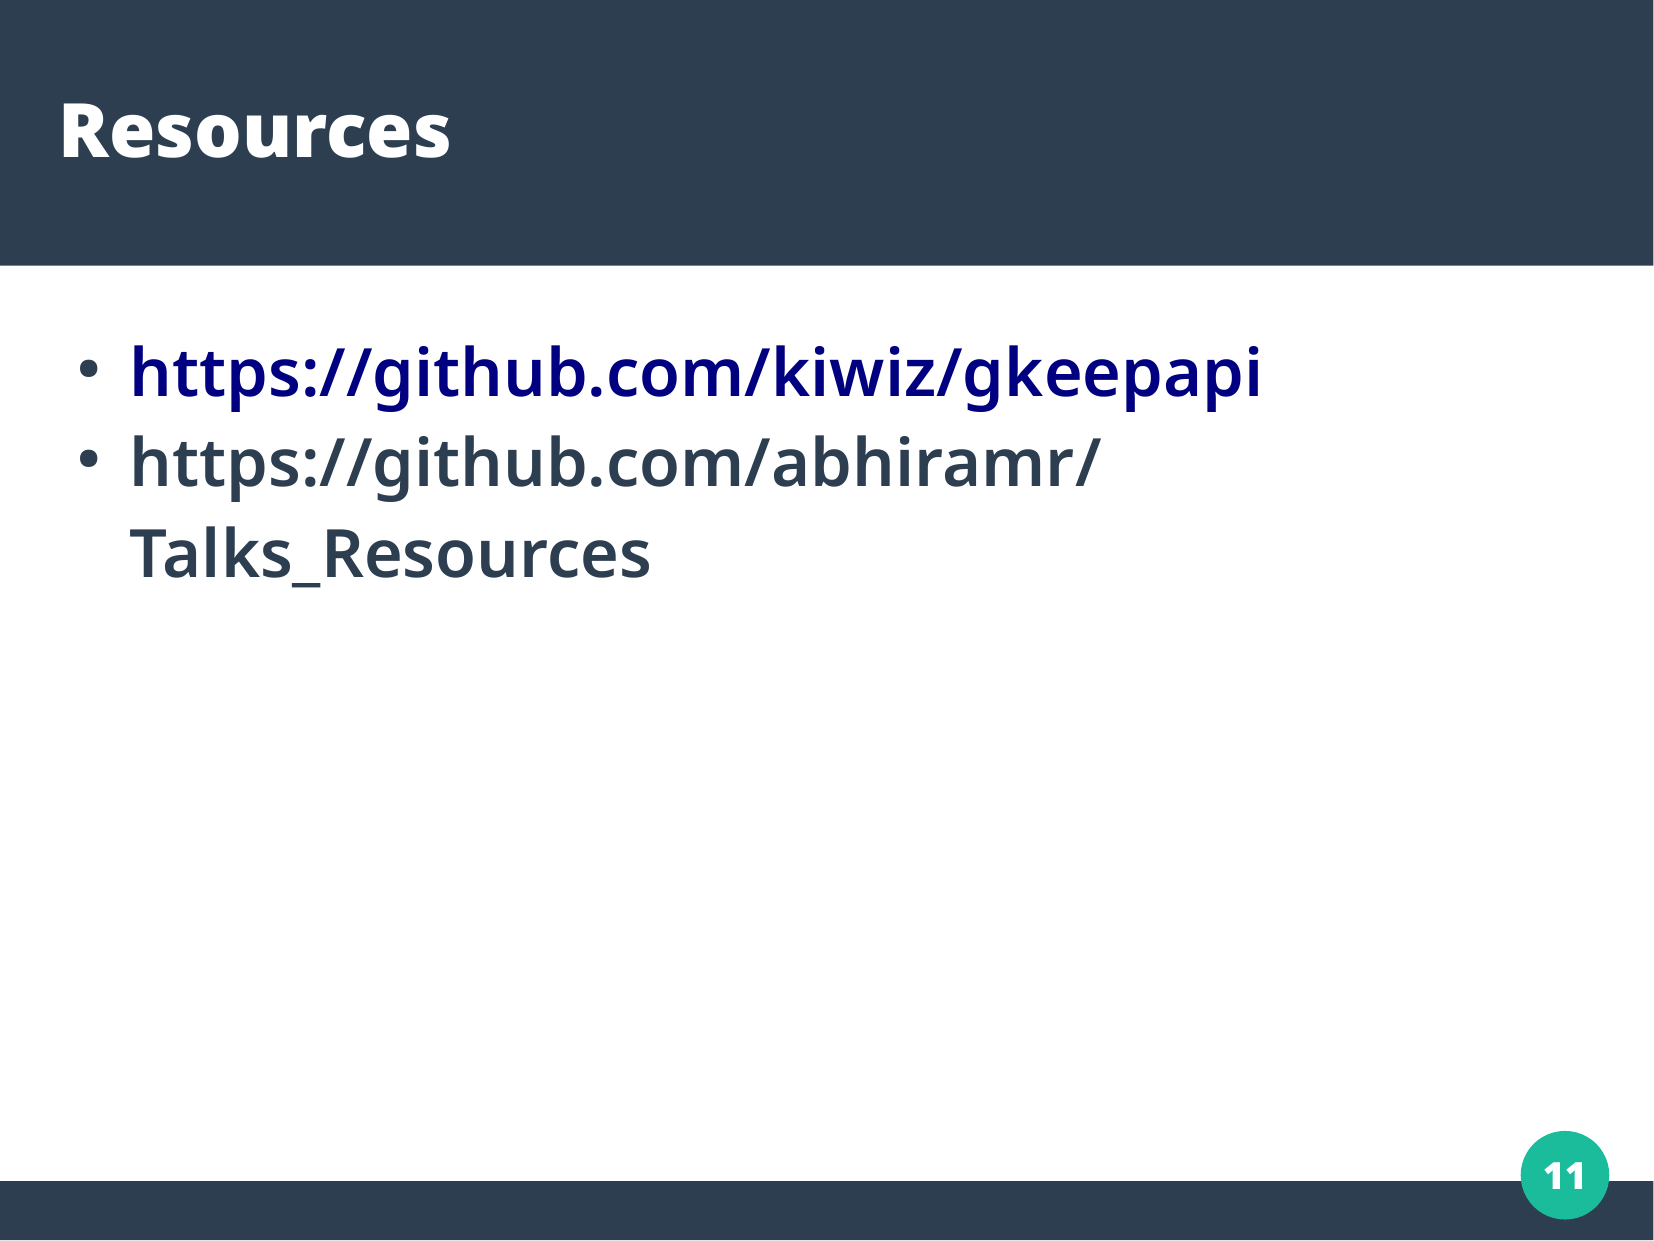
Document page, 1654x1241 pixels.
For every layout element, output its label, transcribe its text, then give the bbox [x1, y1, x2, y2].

title Resources [59, 49, 1595, 207]
list https://github.com/kiwiz/gkeepapi https://github.com/abhiramr/Talks_Resources [59, 324, 1595, 1152]
